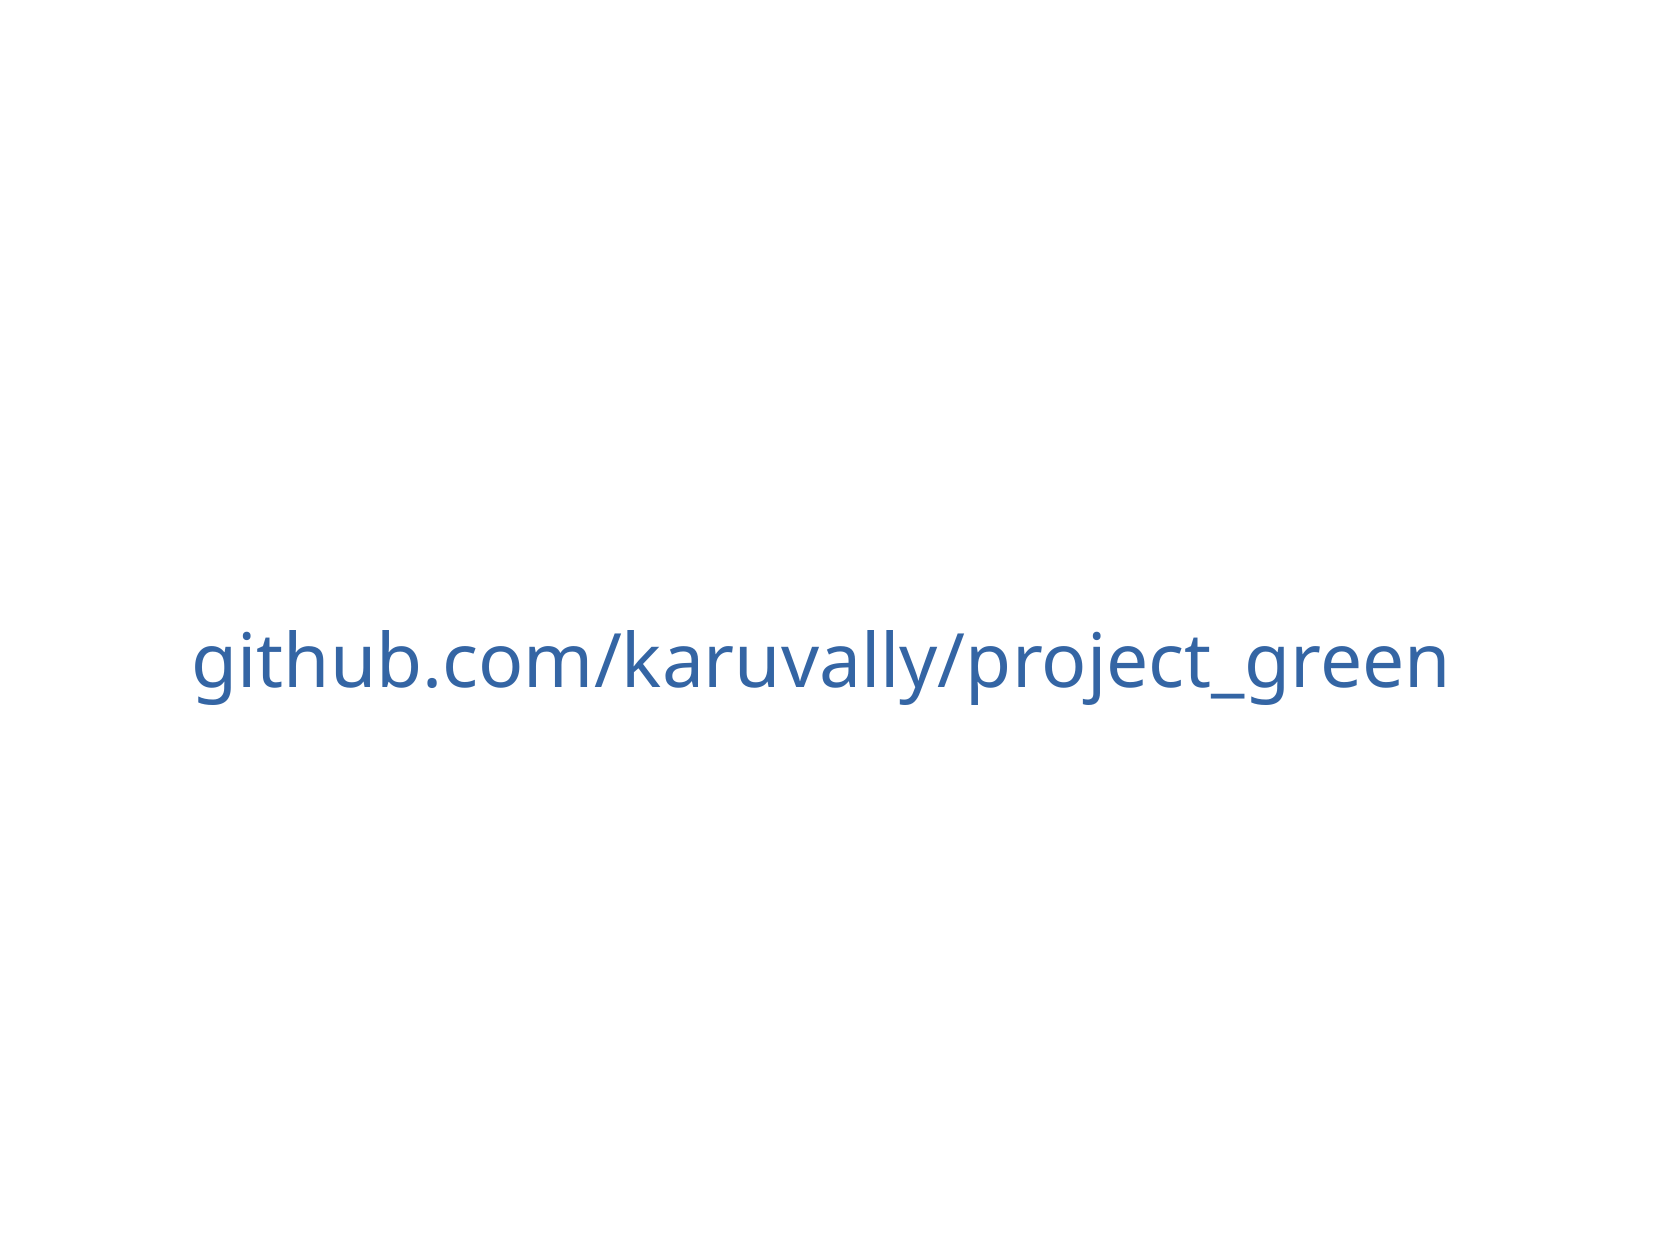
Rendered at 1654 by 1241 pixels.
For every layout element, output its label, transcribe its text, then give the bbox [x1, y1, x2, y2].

text_box github.com/karuvally/project_green [176, 599, 1478, 703]
